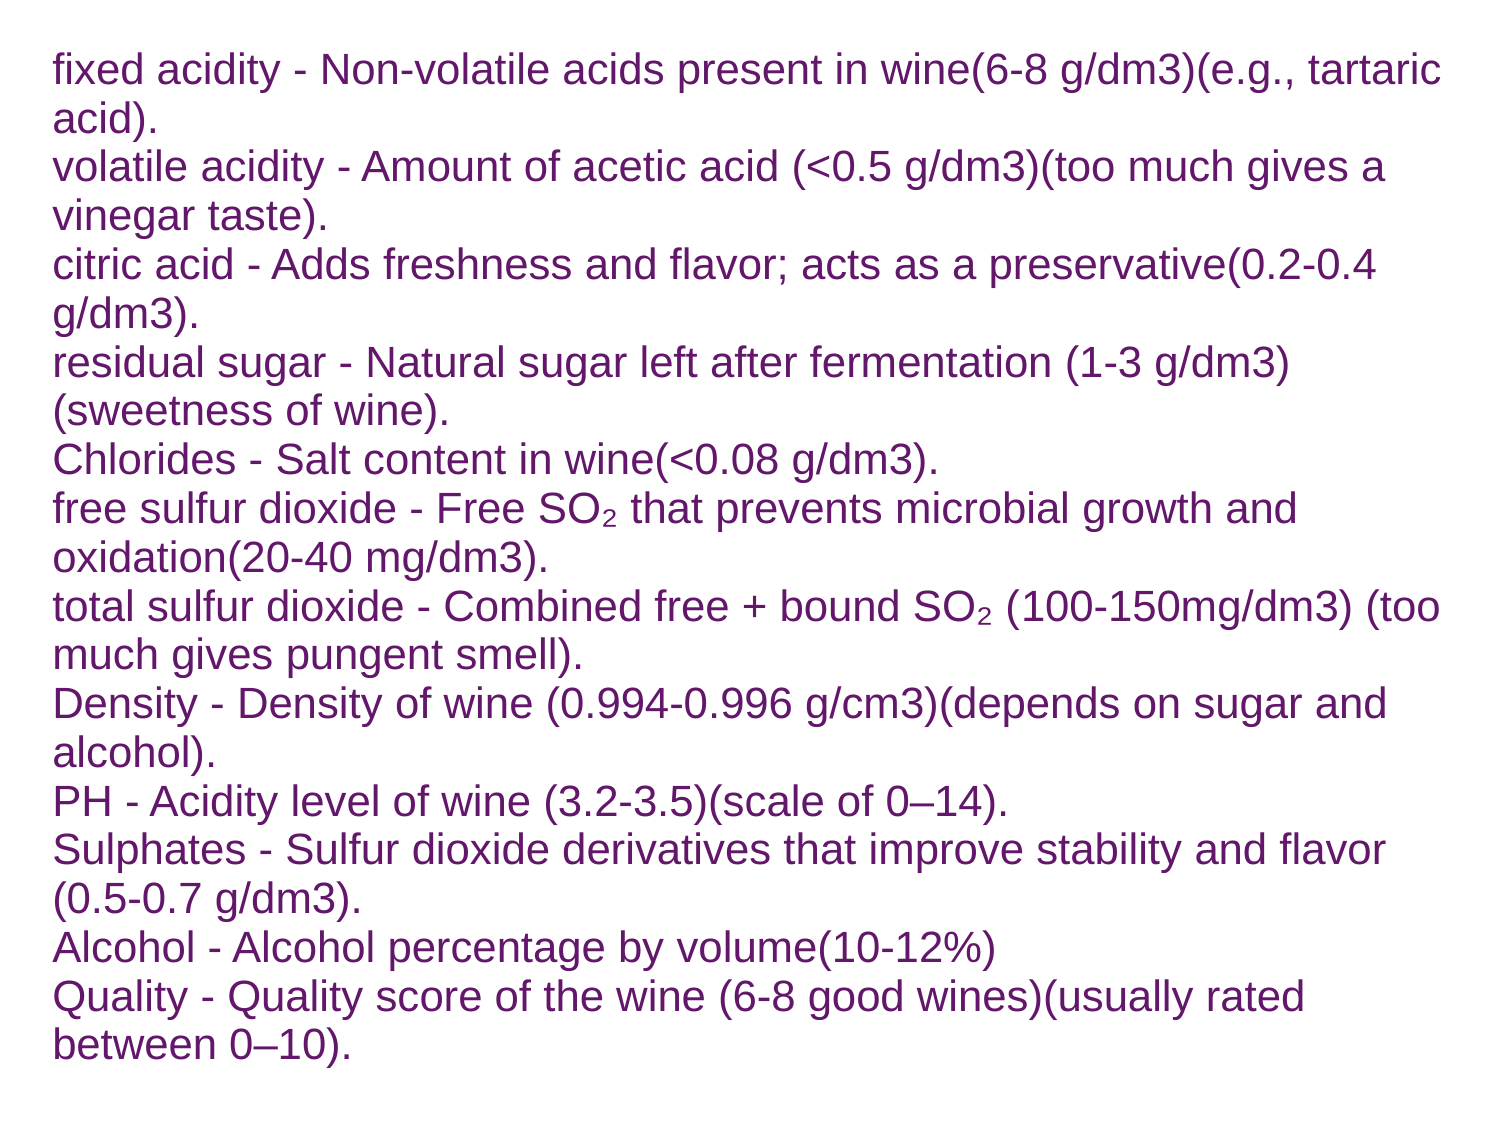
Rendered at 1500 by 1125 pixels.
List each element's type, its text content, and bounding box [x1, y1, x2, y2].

text_box fixed acidity - Non-volatile acids present in wine(6-8 g/dm3)(e.g., tartaric acid). volatile acidity - Amount of acetic acid (<0.5 g/dm3)(too much gives a vinegar taste). citric acid - Adds freshness and flavor; acts as a preservative(0.2-0.4 g/dm3). residual sugar - Natural sugar left after fermentation (1-3 g/dm3)(sweetness of wine). Chlorides - Salt content in wine(<0.08 g/dm3). free sulfur dioxide - Free SO₂ that prevents microbial growth and oxidation(20-40 mg/dm3). total sulfur dioxide - Combined free + bound SO₂ (100-150mg/dm3) (too much gives pungent smell). Density - Density of wine (0.994-0.996 g/cm3)(depends on sugar and alcohol). PH - Acidity level of wine (3.2-3.5)(scale of 0–14). Sulphates - Sulfur dioxide derivatives that improve stability and flavor (0.5-0.7 g/dm3). Alcohol - Alcohol percentage by volume(10-12%) Quality - Quality score of the wine (6-8 good wines)(usually rated between 0–10). [37, 37, 1463, 1077]
